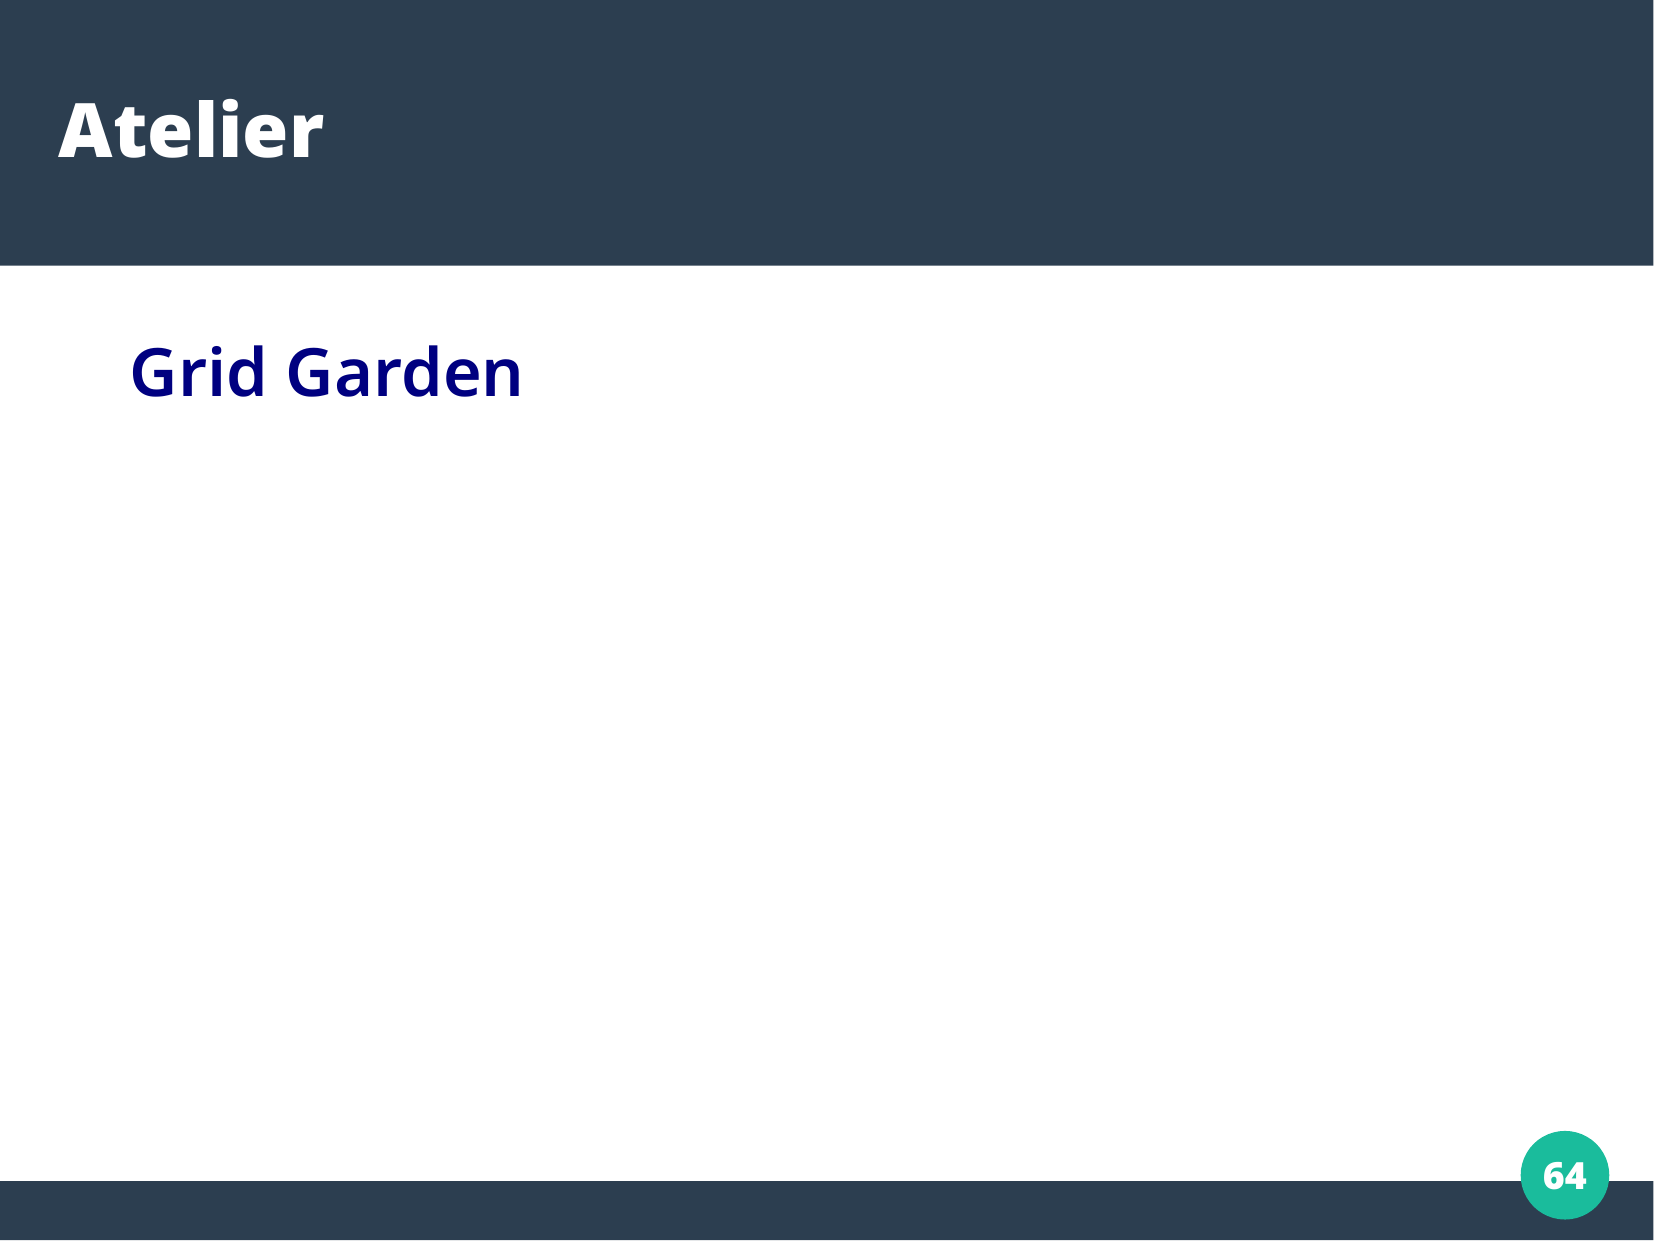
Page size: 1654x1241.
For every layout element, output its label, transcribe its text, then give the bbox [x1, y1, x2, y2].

list Grid Garden [59, 324, 1595, 1152]
title Atelier [59, 49, 1595, 207]
